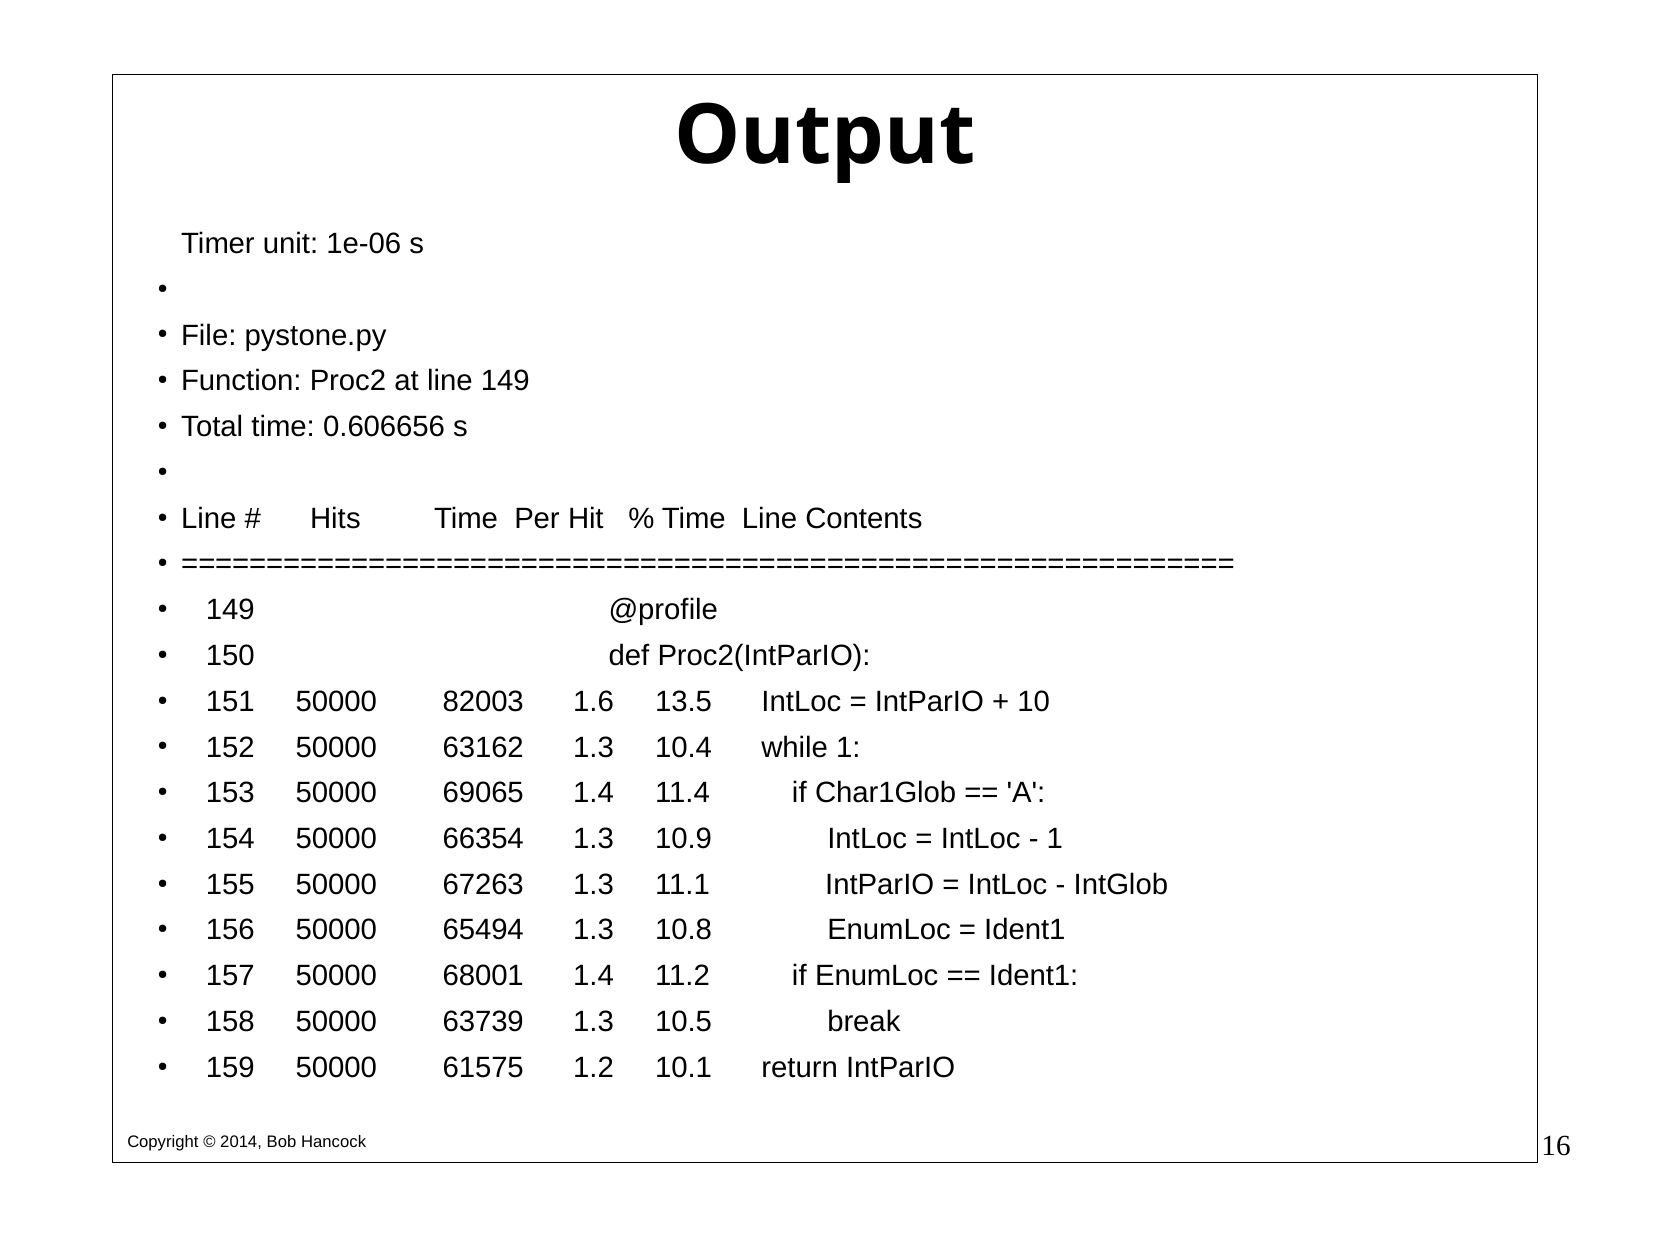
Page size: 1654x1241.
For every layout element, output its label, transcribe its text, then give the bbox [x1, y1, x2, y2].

title Output [112, 75, 1538, 188]
list Timer unit: 1e-06 s File: pystone.py Function: Proc2 at line 149 Total time: 0.606656 s Line # Hits Time Per Hit % Time Line Contents ============================================================== 149 @profile 150 def Proc2(IntParIO): 151 50000 82003 1.6 13.5 IntLoc = IntParIO + 10 152 50000 63162 1.3 10.4 while 1: 153 50000 69065 1.4 11.4 if Char1Glob == 'A': 154 50000 66354 1.3 10.9 IntLoc = IntLoc - 1 155 50000 67263 1.3 11.1 IntParIO = IntLoc - IntGlob 156 50000 65494 1.3 10.8 EnumLoc = Ident1 157 50000 68001 1.4 11.2 if EnumLoc == Ident1: 158 50000 63739 1.3 10.5 break 159 50000 61575 1.2 10.1 return IntParIO [150, 227, 1501, 1090]
text_box Copyright © 2014, Bob Hancock [112, 1125, 382, 1159]
